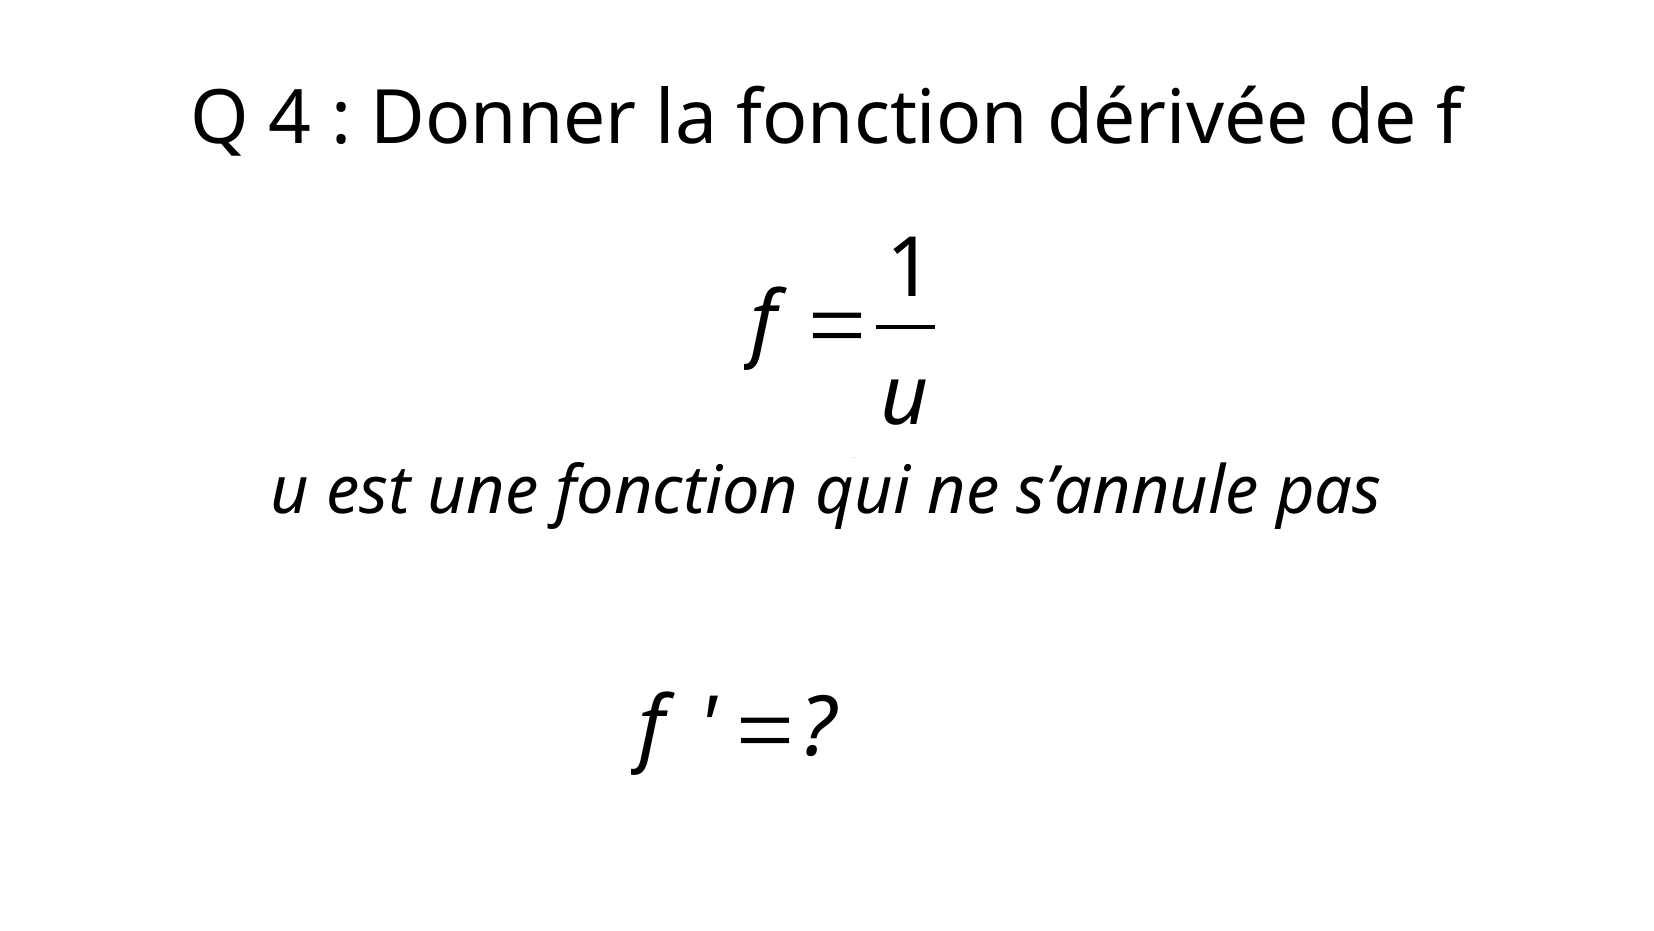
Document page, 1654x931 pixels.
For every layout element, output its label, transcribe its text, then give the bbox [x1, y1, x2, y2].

title Q 4 : Donner la fonction dérivée de f [82, 37, 1571, 193]
chart [631, 663, 857, 780]
chart [744, 204, 945, 458]
subtitle u est une fonction qui ne s’annule pas [82, 217, 1571, 758]
